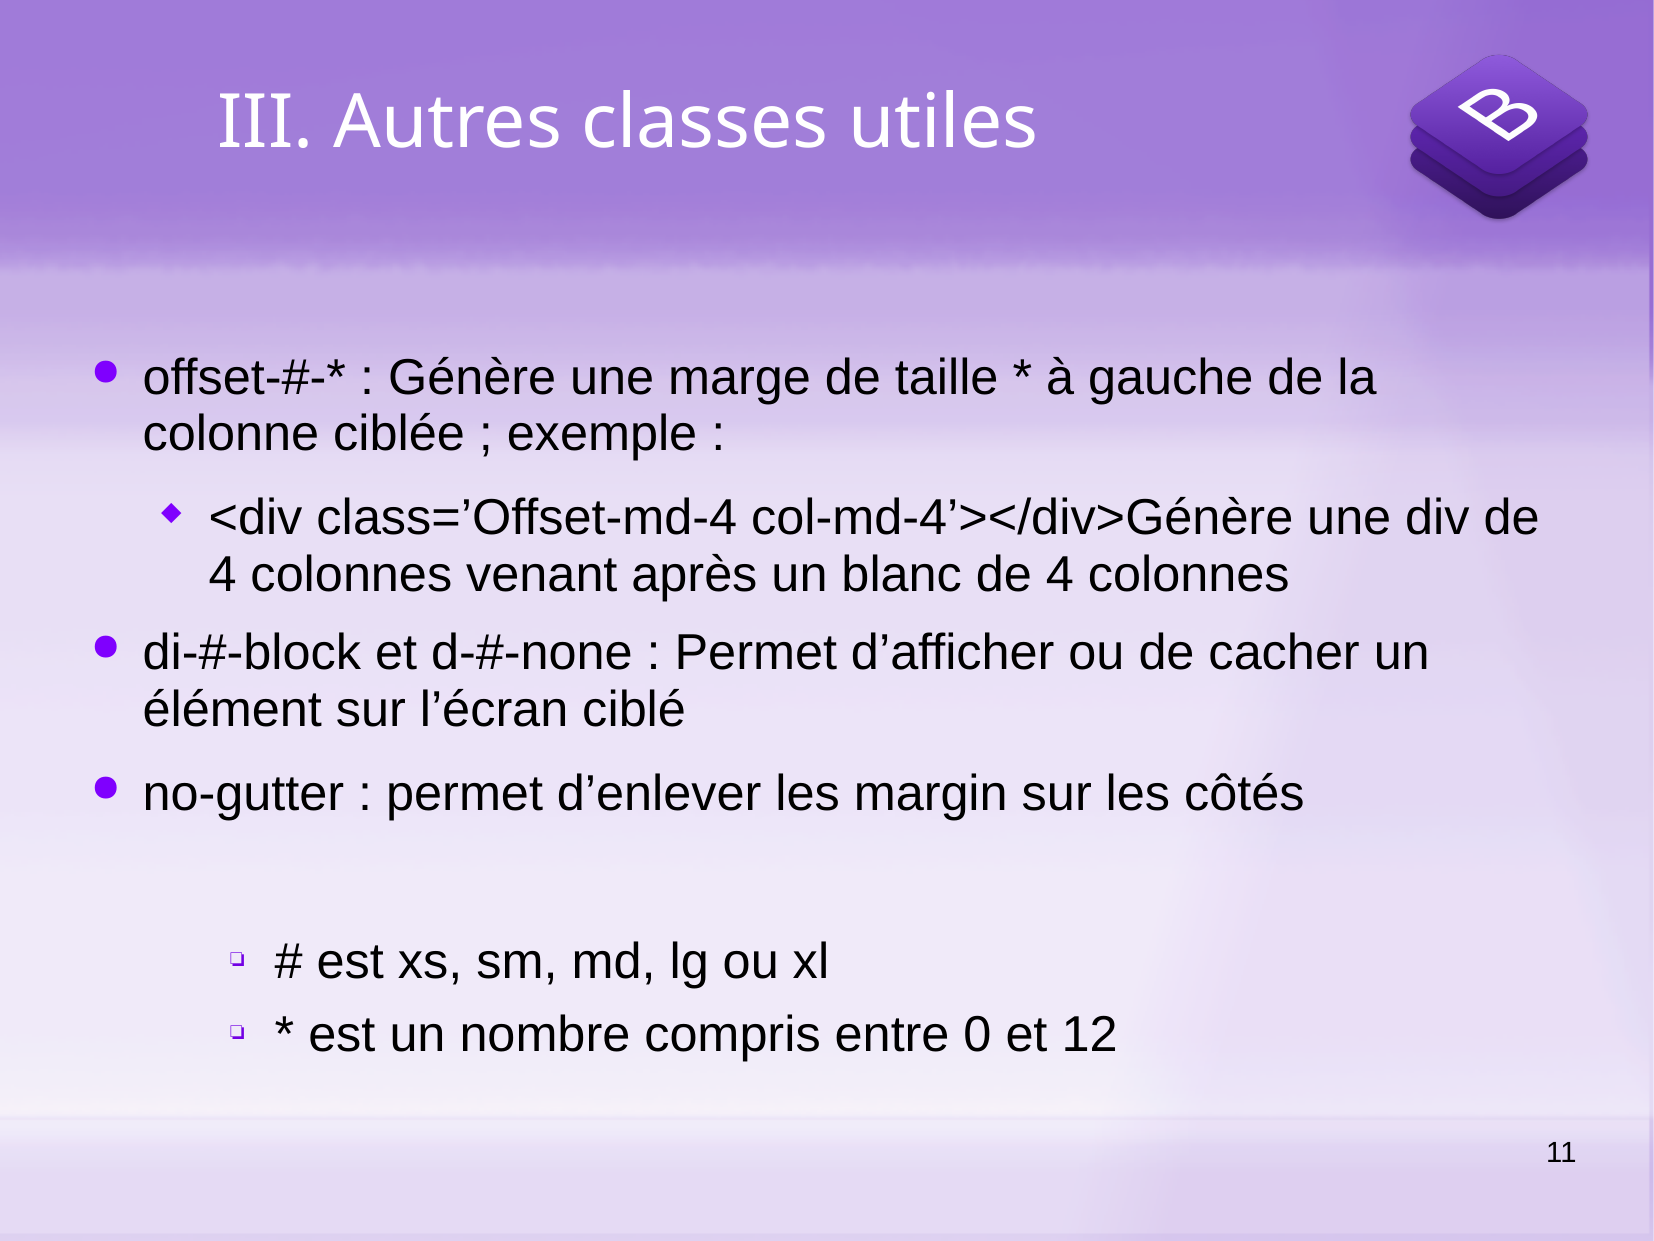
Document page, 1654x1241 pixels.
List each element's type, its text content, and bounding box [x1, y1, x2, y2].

picture [0, 0, 1654, 1241]
list offset-#-* : Génère une marge de taille * à gauche de la colonne ciblée ; exemple : <div class=’Offset-md-4 col-md-4’></div>Génère une div de 4 colonnes venant après un blanc de 4 colonnes di-#-block et d-#-none : Permet d’afficher ou de cacher un élément sur l’écran ciblé no-gutter : permet d’enlever les margin sur les côtés # est xs, sm, md, lg ou xl * est un nombre compris entre 0 et 12 [76, 348, 1565, 1068]
title III. Autres classes utiles [217, 35, 1399, 202]
